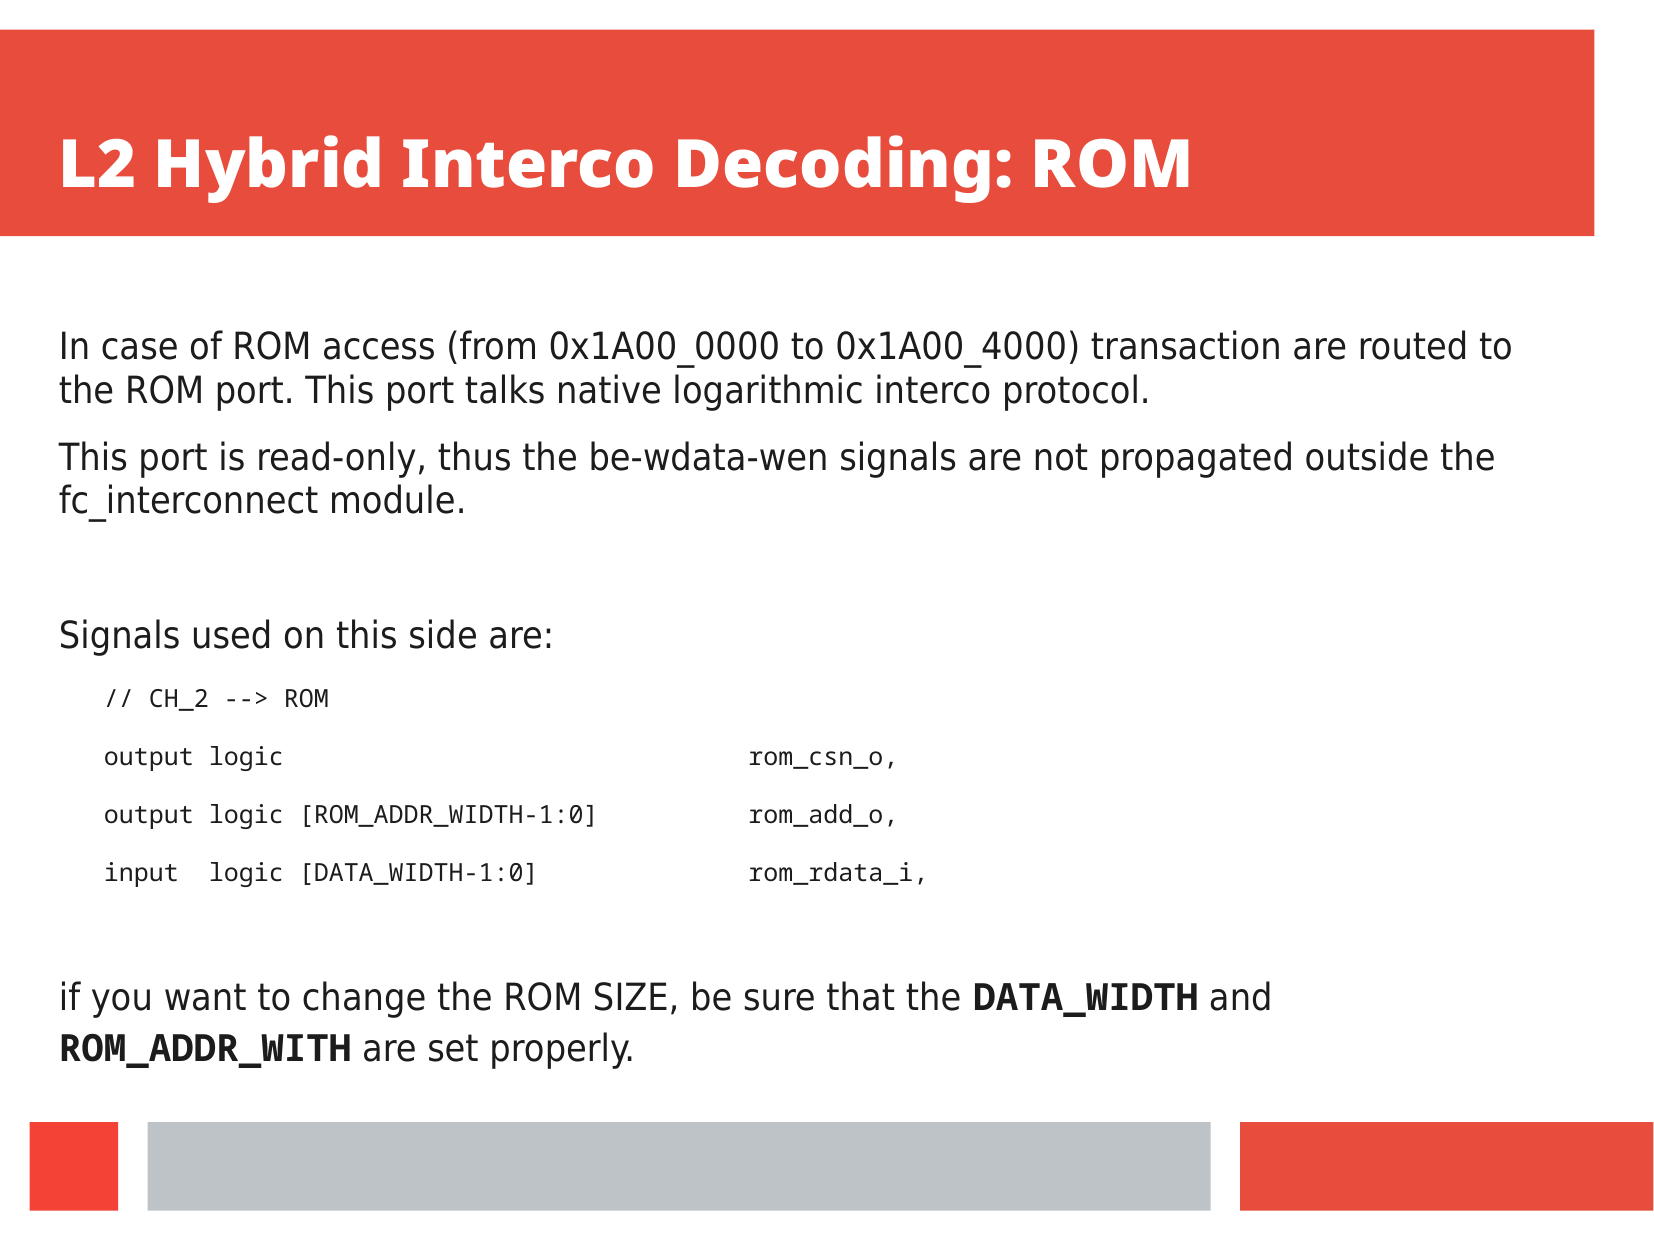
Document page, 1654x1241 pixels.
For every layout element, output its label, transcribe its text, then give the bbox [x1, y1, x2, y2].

list In case of ROM access (from 0x1A00_0000 to 0x1A00_4000) transaction are routed to the ROM port. This port talks native logarithmic interco protocol. This port is read-only, thus the be-wdata-wen signals are not propagated outside the fc_interconnect module. Signals used on this side are: // CH_2 --> ROM output logic rom_csn_o, output logic [ROM_ADDR_WIDTH-1:0] rom_add_o, input logic [DATA_WIDTH-1:0] rom_rdata_i, if you want to change the ROM SIZE, be sure that the DATA_WIDTH and ROM_ADDR_WITH are set properly. [59, 324, 1565, 1093]
title L2 Hybrid Interco Decoding: ROM [59, 59, 1595, 207]
